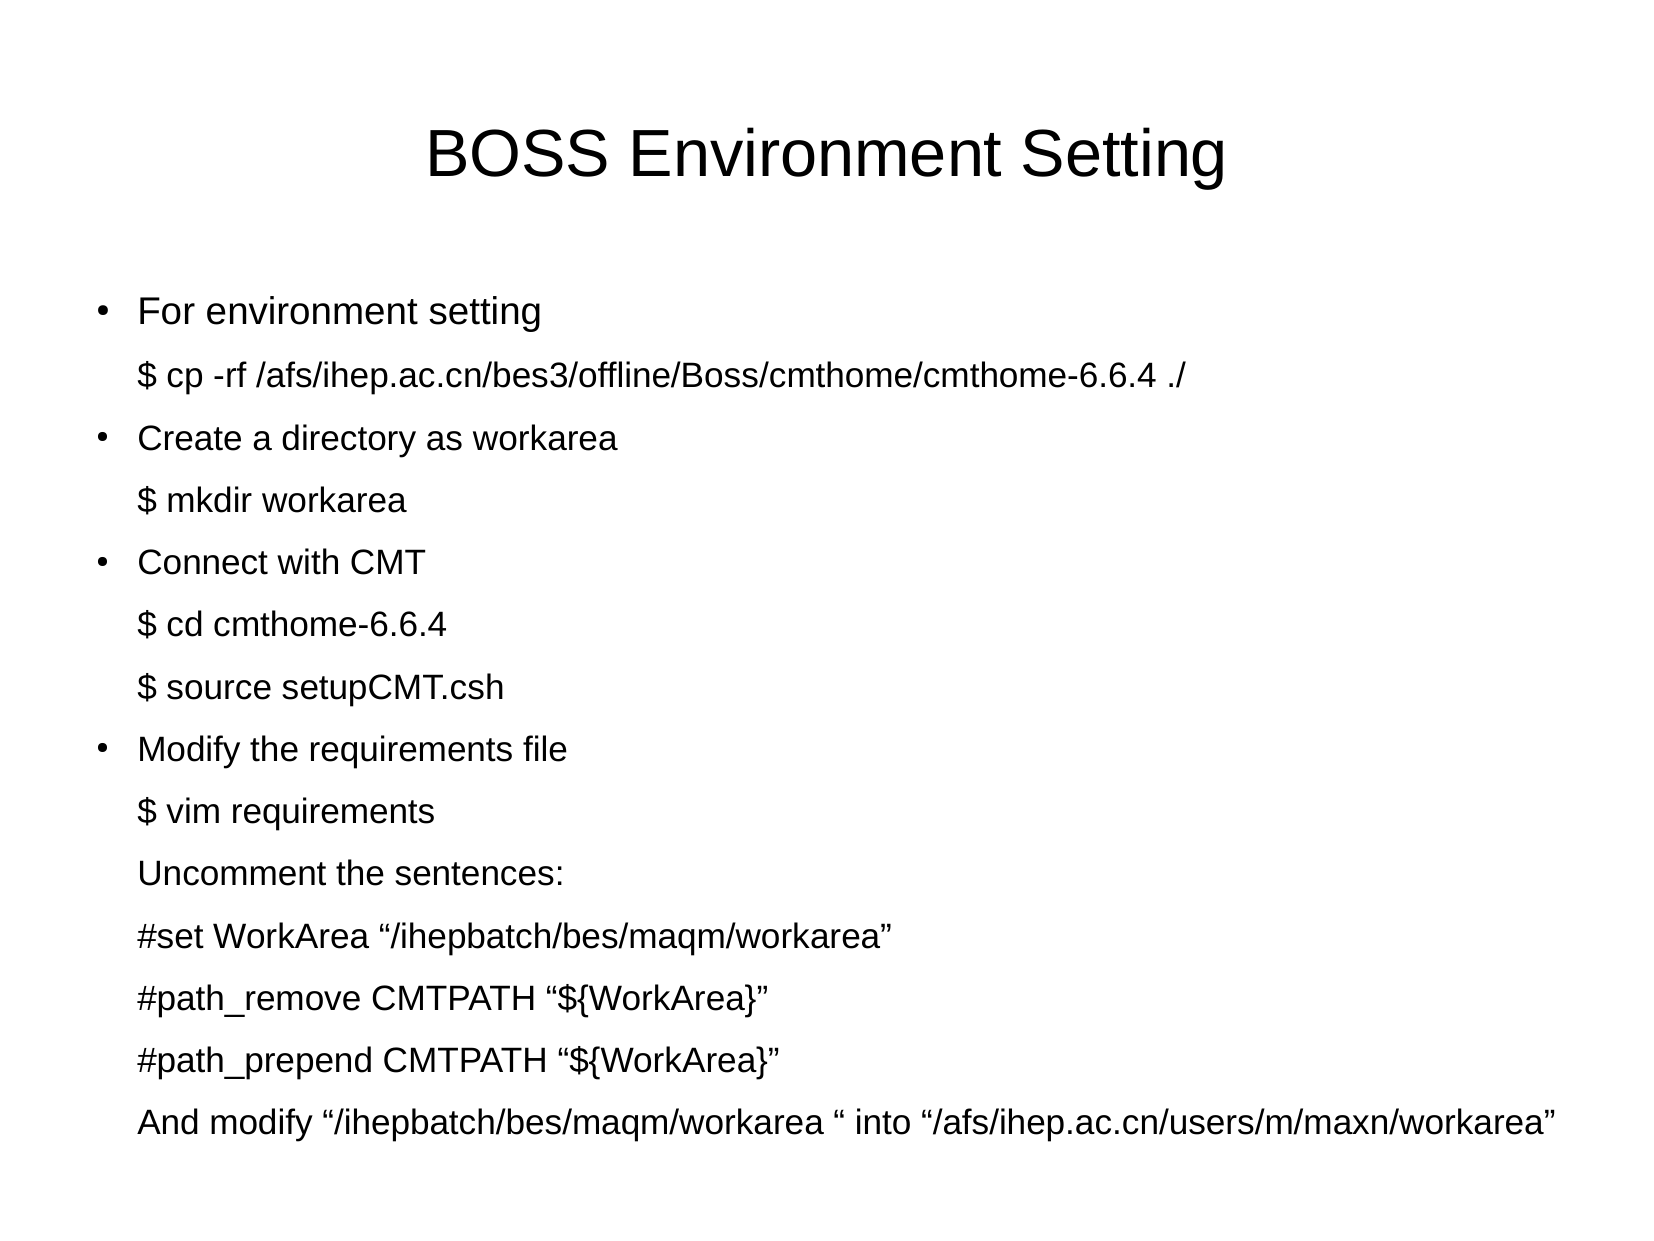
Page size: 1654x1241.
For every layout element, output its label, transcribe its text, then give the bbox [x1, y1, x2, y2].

list For environment setting $ cp -rf /afs/ihep.ac.cn/bes3/offline/Boss/cmthome/cmthome-6.6.4 ./ Create a directory as workarea $ mkdir workarea Connect with CMT $ cd cmthome-6.6.4 $ source setupCMT.csh Modify the requirements file $ vim requirements Uncomment the sentences: #set WorkArea “/ihepbatch/bes/maqm/workarea” #path_remove CMTPATH “${WorkArea}” #path_prepend CMTPATH “${WorkArea}” And modify “/ihepbatch/bes/maqm/workarea “ into “/afs/ihep.ac.cn/users/m/maxn/workarea” [82, 290, 1571, 1171]
title BOSS Environment Setting [82, 49, 1571, 257]
